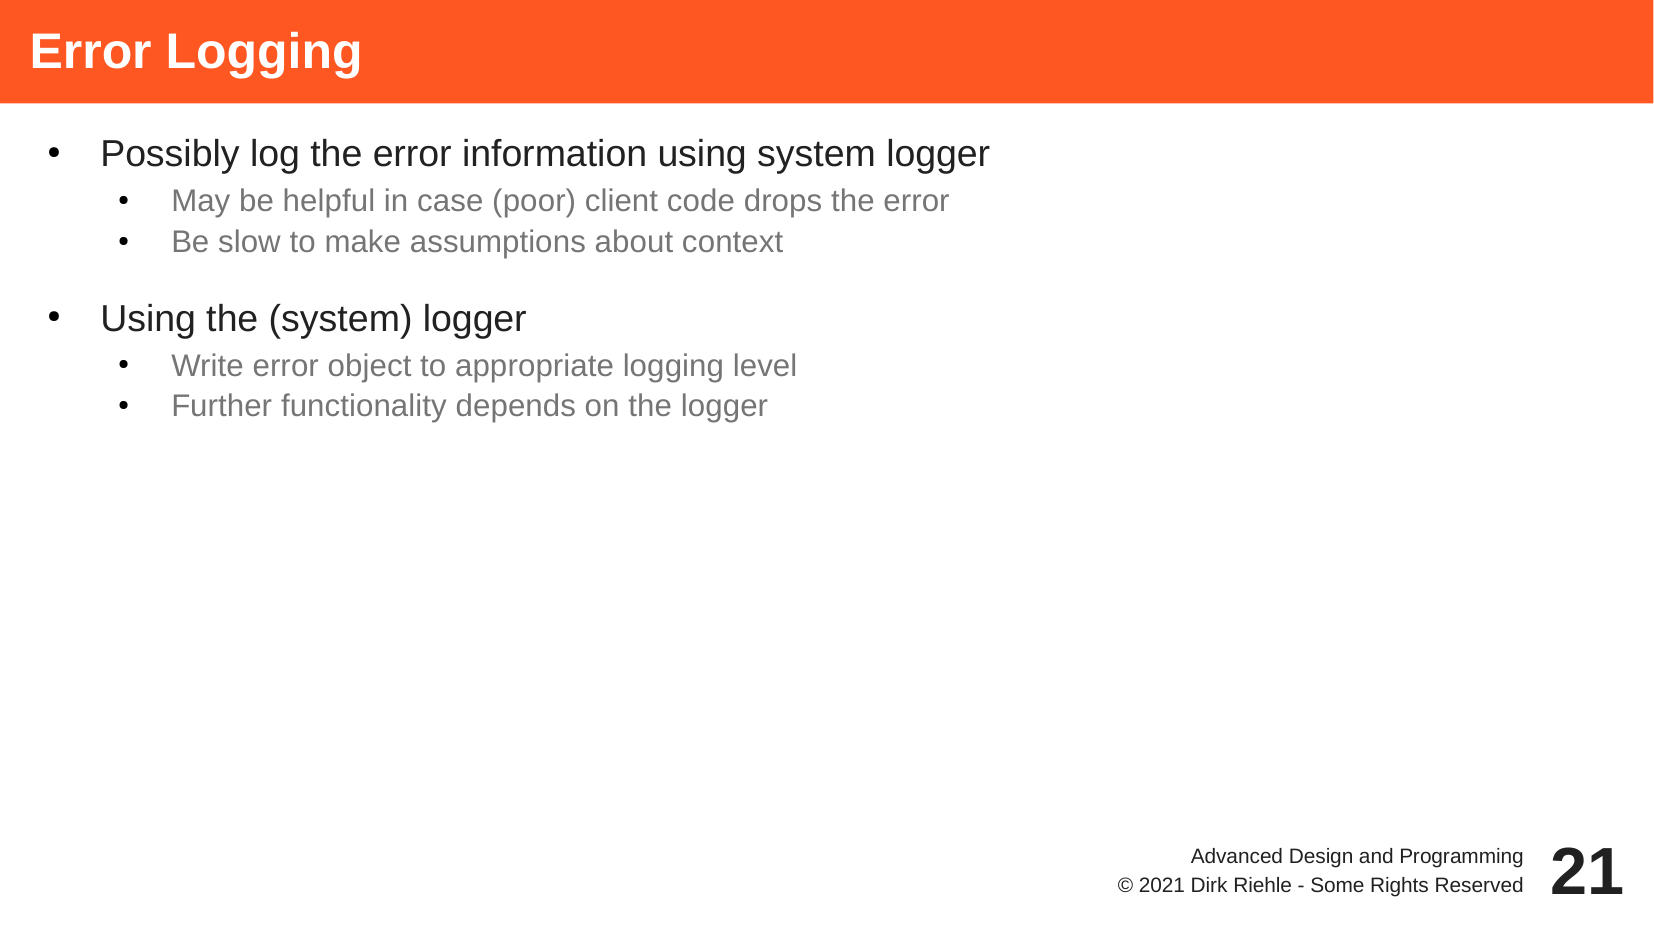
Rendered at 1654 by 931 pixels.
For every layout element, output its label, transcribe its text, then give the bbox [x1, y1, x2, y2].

title Error Logging [0, 0, 1654, 104]
list Possibly log the error information using system logger May be helpful in case (poor) client code drops the error Be slow to make assumptions about context Using the (system) logger Write error object to appropriate logging level Further functionality depends on the logger [29, 132, 1625, 813]
